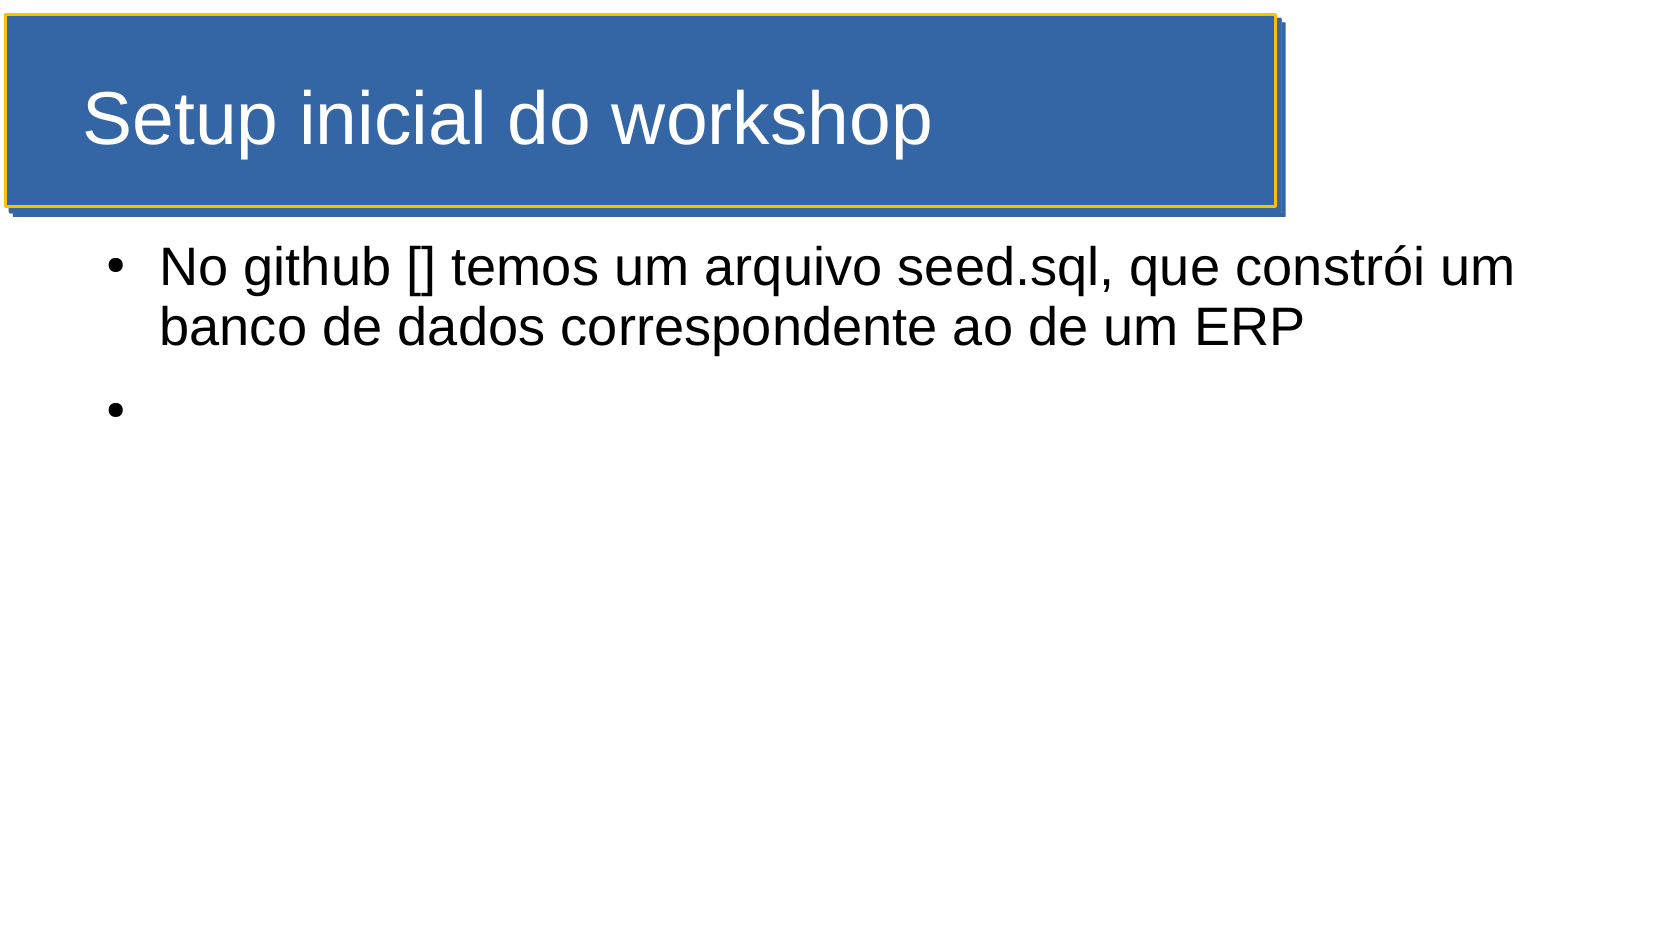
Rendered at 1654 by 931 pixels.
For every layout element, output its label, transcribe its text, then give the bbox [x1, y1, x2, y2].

list No github [] temos um arquivo seed.sql, que constrói um banco de dados correspondente ao de um ERP [88, 236, 1565, 798]
title Setup inicial do workshop [82, 44, 1235, 192]
